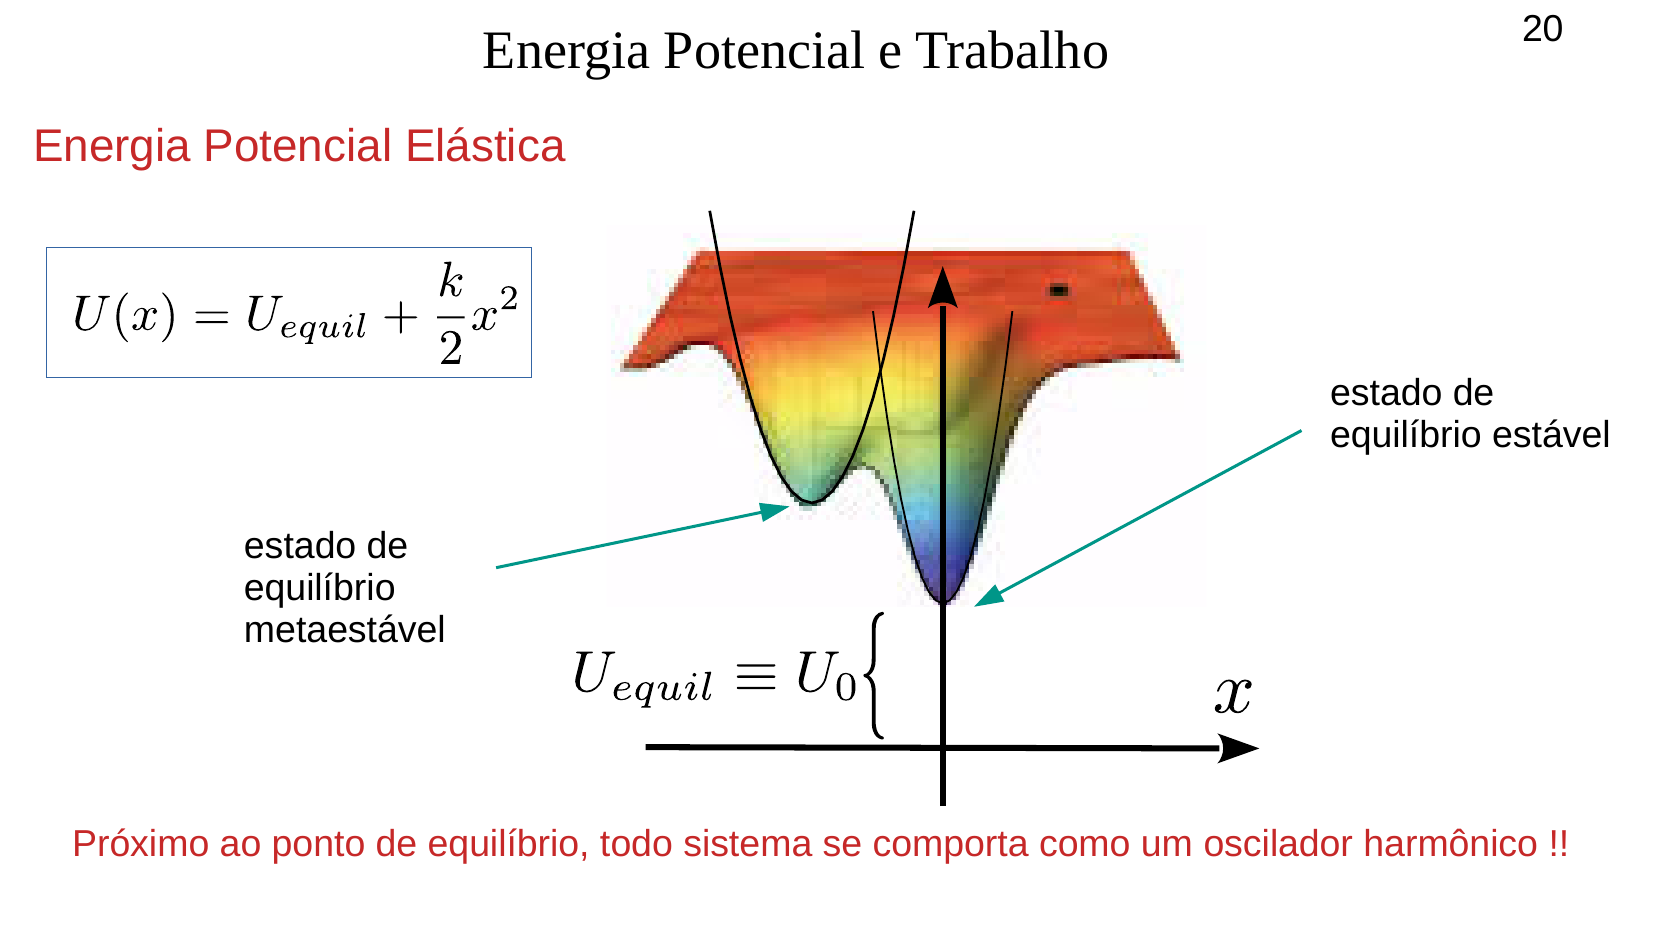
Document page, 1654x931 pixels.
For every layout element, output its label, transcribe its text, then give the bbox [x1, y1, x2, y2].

text_box estado de equilíbrio estável [1315, 364, 1626, 463]
text_box Energia Potencial Elástica [18, 112, 1625, 249]
picture [569, 207, 1207, 745]
text_box Próximo ao ponto de equilíbrio, todo sistema se comporta como um oscilador harmônico !! [57, 815, 1585, 873]
text_box Energia Potencial e Trabalho [468, 0, 1186, 88]
text_box <number> [1507, 0, 1654, 71]
text_box estado de equilíbrio metaestável [229, 517, 461, 658]
picture [70, 259, 519, 366]
picture [1212, 679, 1252, 714]
picture [979, 484, 1207, 607]
